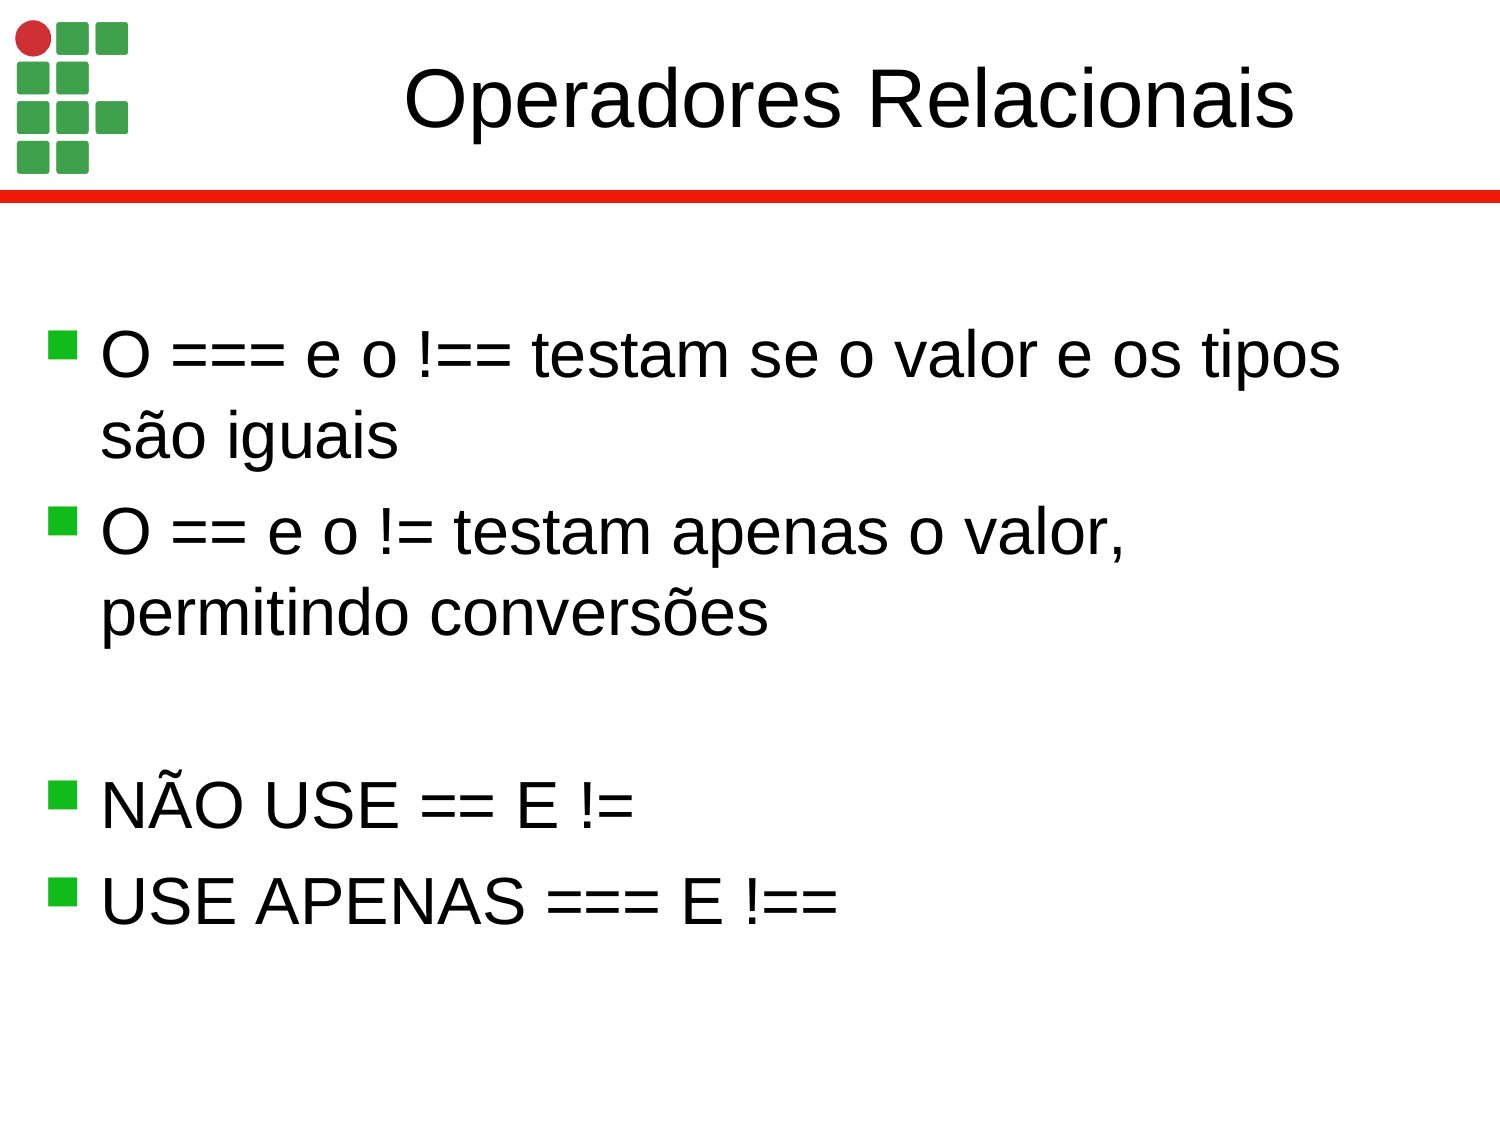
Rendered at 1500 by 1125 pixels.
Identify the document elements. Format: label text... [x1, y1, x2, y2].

picture [14, 16, 130, 178]
title Operadores Relacionais [230, 0, 1471, 202]
list O === e o !== testam se o valor e os tipos são iguais O == e o != testam apenas o valor, permitindo conversões NÃO USE == E != USE APENAS === E !== [29, 207, 1471, 1087]
